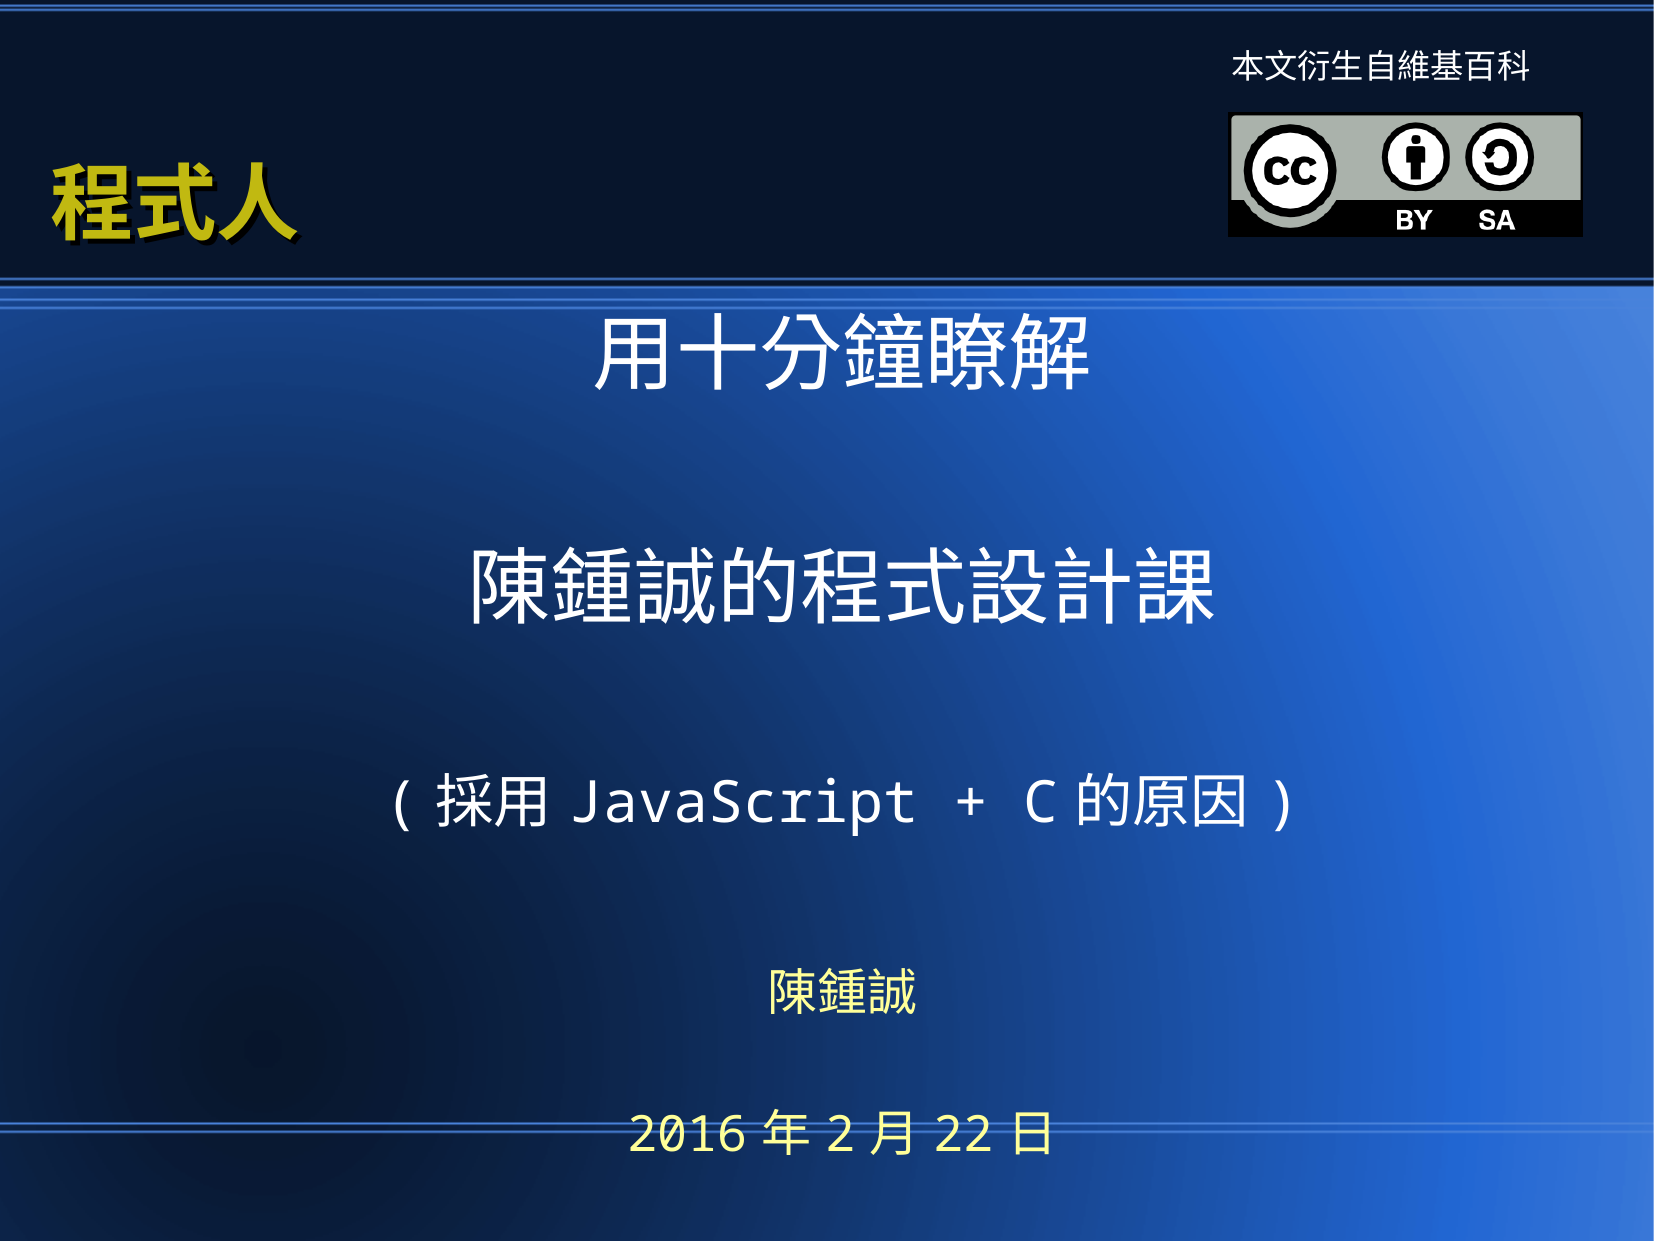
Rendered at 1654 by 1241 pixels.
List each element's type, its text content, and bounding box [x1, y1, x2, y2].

text_box 程式人 [35, 129, 378, 325]
subtitle 用十分鐘瞭解 陳鍾誠的程式設計課 (採用JavaScript + C的原因) 陳鍾誠 2016年2月22日 [59, 326, 1626, 1127]
picture [0, 0, 1654, 1241]
text_box 本文衍生自維基百科 [1216, 32, 1622, 95]
